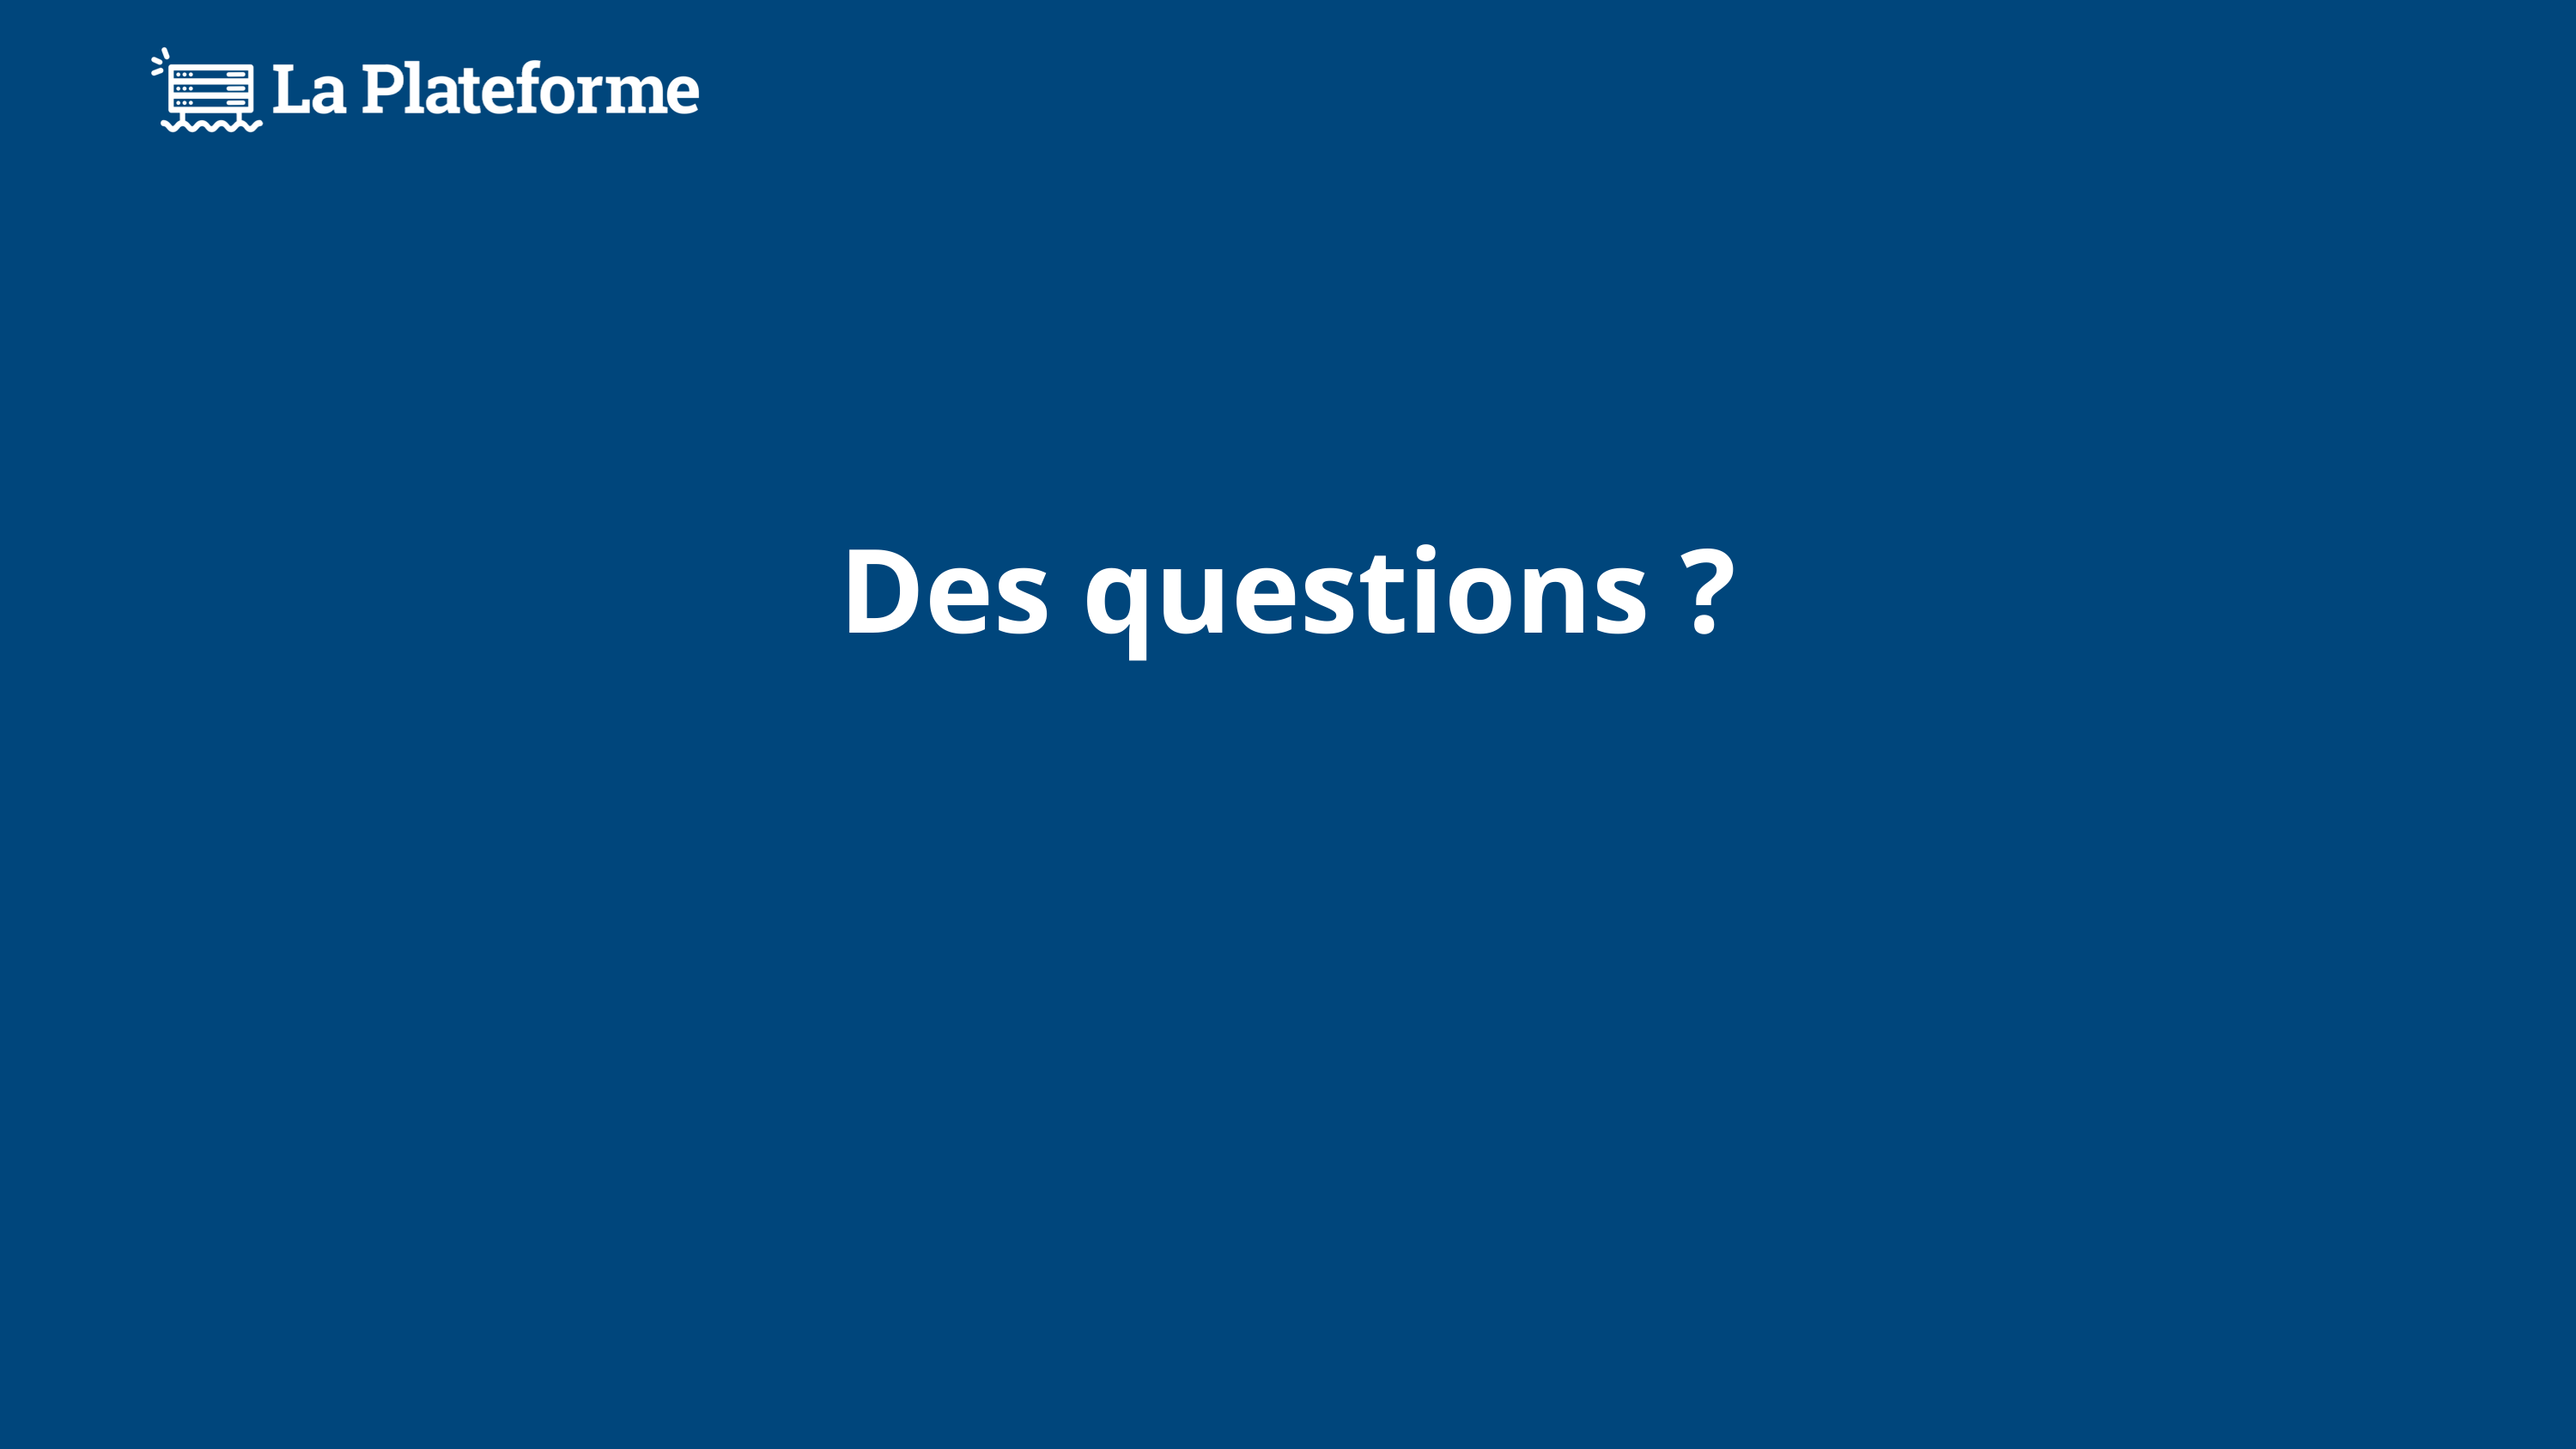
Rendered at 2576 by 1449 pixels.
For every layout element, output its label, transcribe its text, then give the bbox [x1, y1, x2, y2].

picture [141, 0, 711, 599]
text_box Des questions ? [483, 504, 2093, 670]
